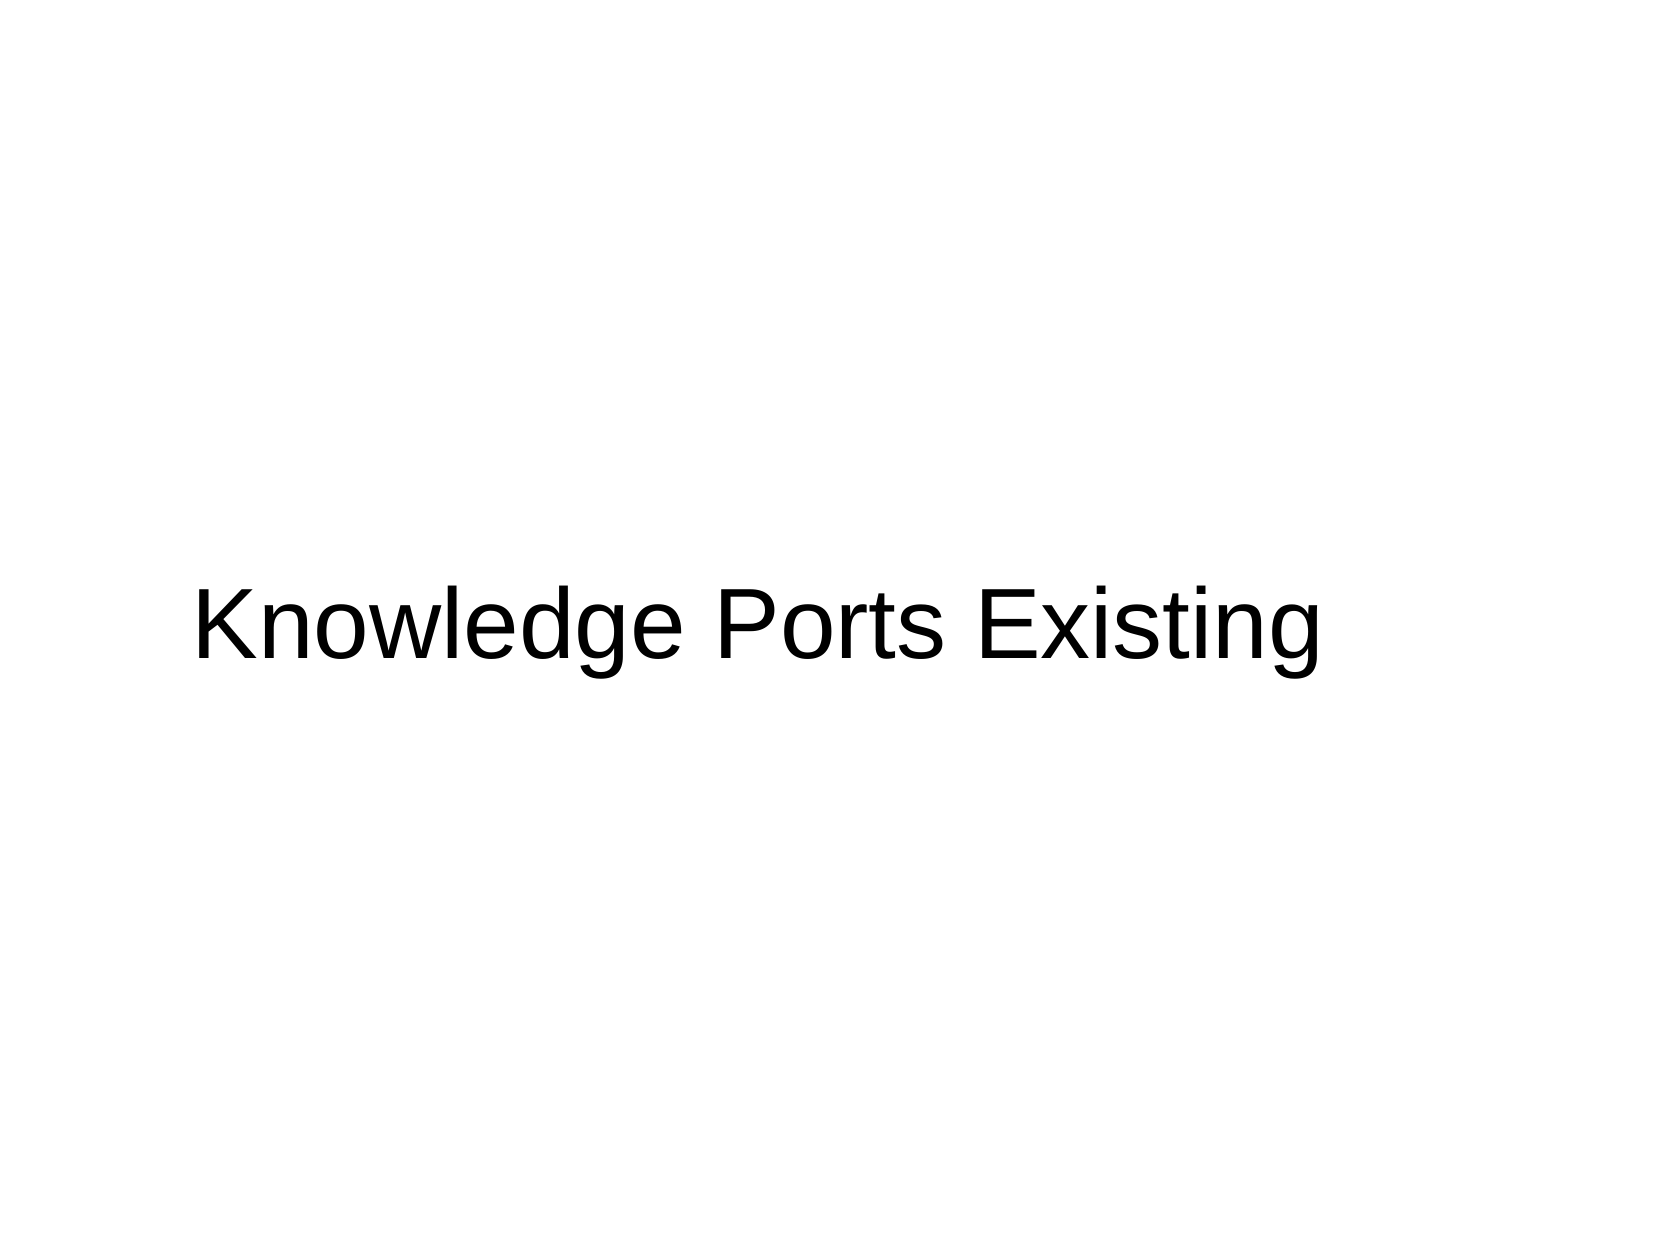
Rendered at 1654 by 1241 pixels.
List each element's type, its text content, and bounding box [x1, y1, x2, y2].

text_box Knowledge Ports Existing [177, 561, 1388, 800]
